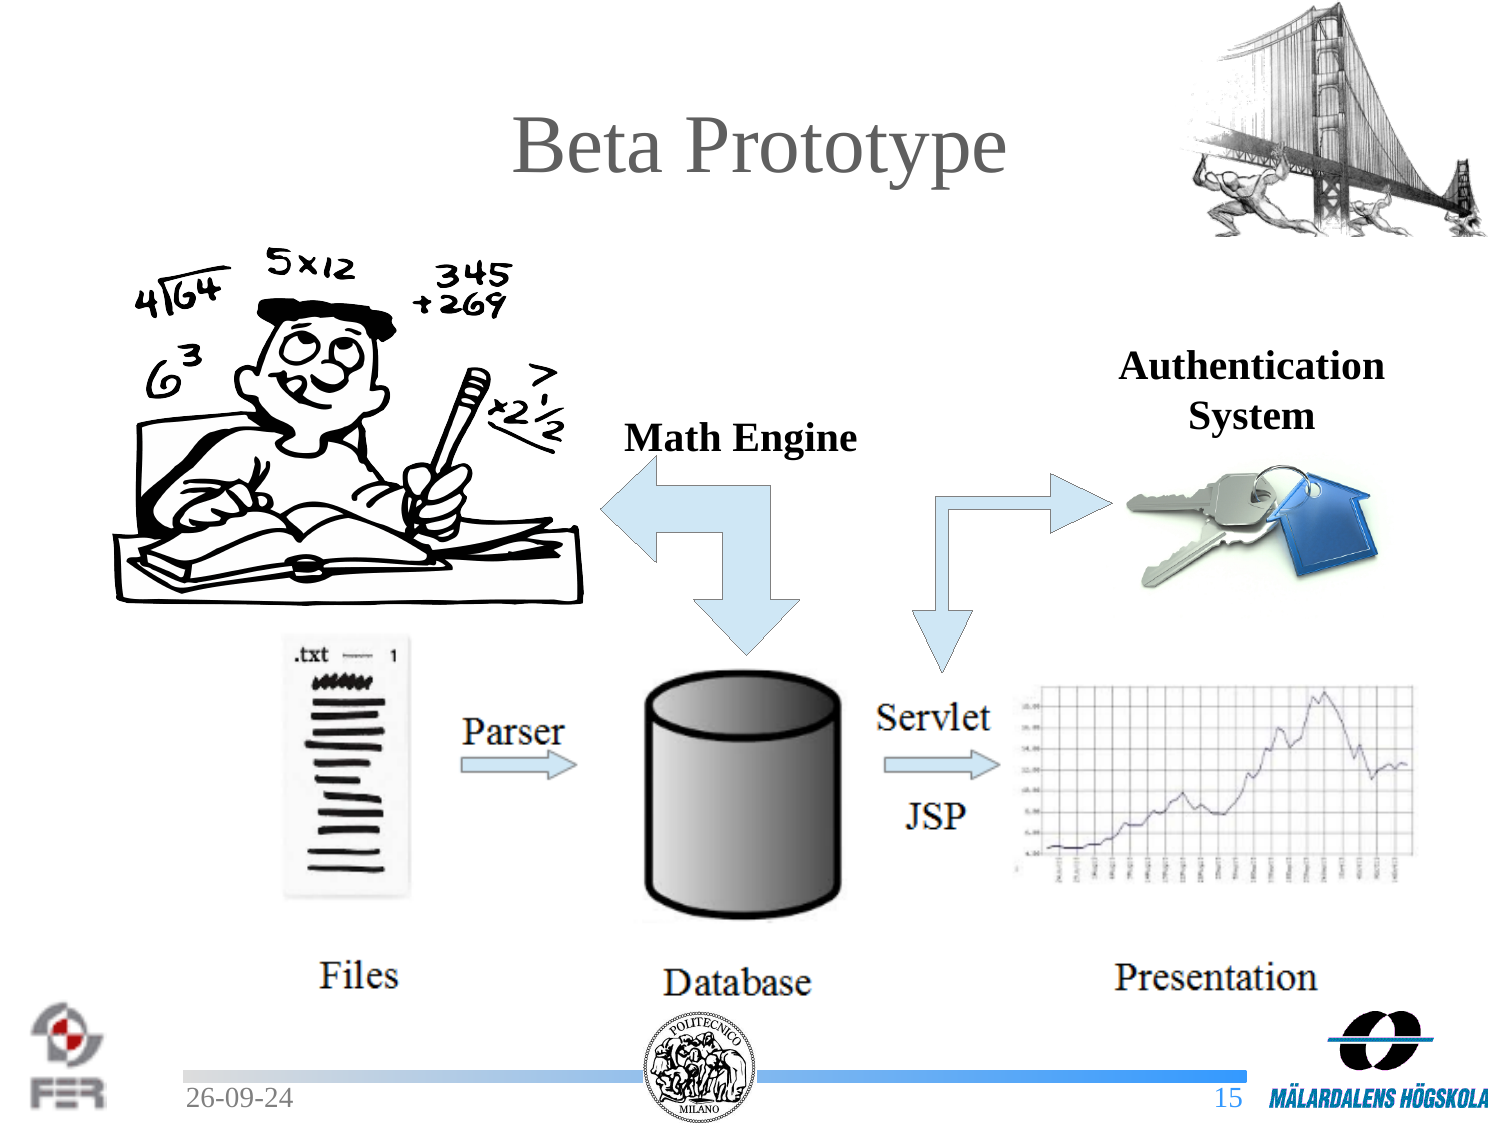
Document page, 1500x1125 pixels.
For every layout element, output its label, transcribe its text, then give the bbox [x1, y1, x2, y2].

picture [643, 1011, 757, 1123]
picture [1435, 1096, 1441, 1104]
text_box <numero> [1186, 1070, 1258, 1114]
picture [111, 247, 585, 606]
picture [1104, 446, 1400, 622]
picture [1454, 1091, 1459, 1108]
text_box Math Engine [609, 401, 950, 487]
text_box [912, 473, 1113, 673]
picture [1368, 1093, 1374, 1104]
text_box Authentication System [1074, 330, 1430, 446]
picture [1175, 0, 1488, 237]
text_box [600, 487, 800, 656]
picture [29, 987, 107, 1125]
title Beta Prototype [75, 45, 1175, 233]
picture [262, 623, 1424, 1010]
picture [1269, 1011, 1488, 1108]
text_box 13-12-18 [171, 1070, 396, 1114]
